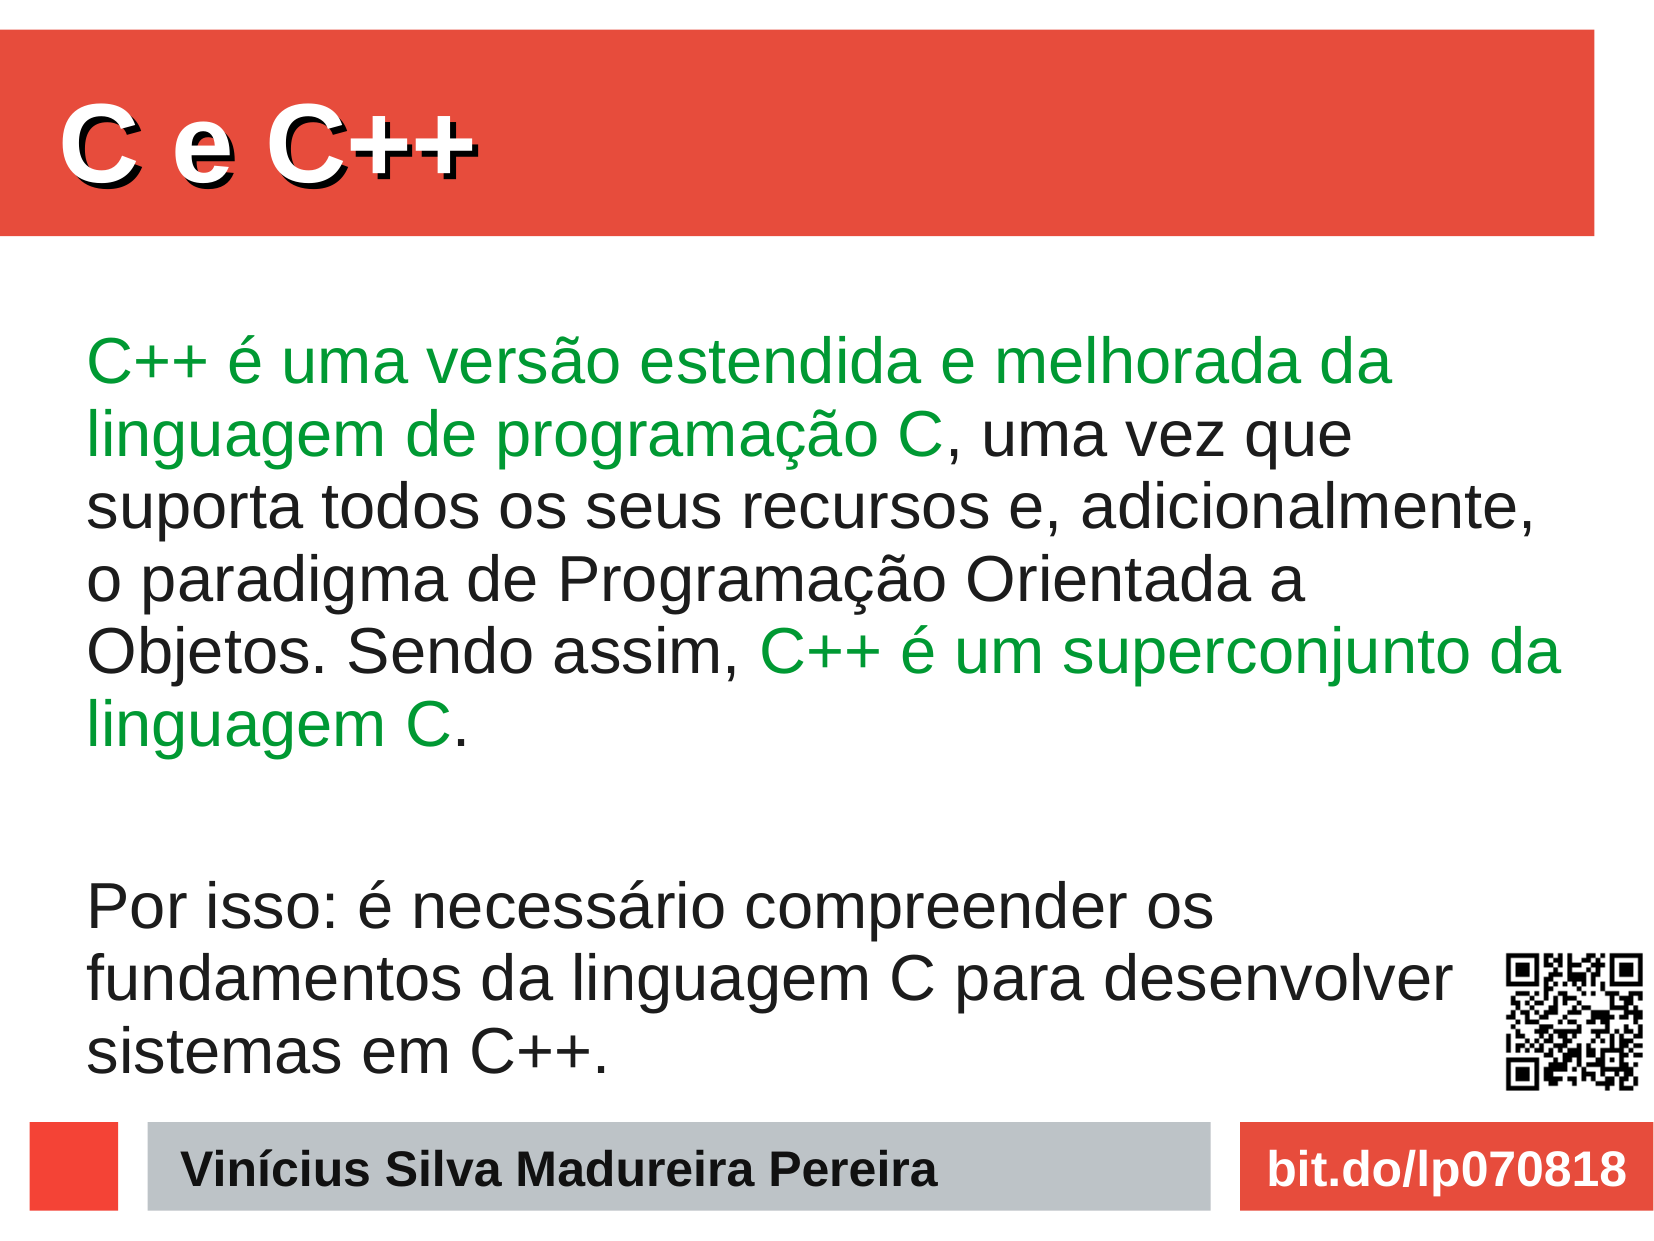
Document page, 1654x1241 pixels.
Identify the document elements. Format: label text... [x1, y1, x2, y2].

list C++ é uma versão estendida e melhorada da linguagem de programação C, uma vez que suporta todos os seus recursos e, adicionalmente, o paradigma de Programação Orientada a Objetos. Sendo assim, C++ é um superconjunto da linguagem C. Por isso: é necessário compreender os fundamentos da linguagem C para desenvolver sistemas em C++. [59, 324, 1565, 1093]
text_box Vinícius Silva Madureira Pereira [165, 1133, 1170, 1205]
text_box bit.do/lp070818 [1228, 1133, 1654, 1205]
picture [1497, 944, 1654, 1102]
title C e C++ [59, 59, 1595, 207]
